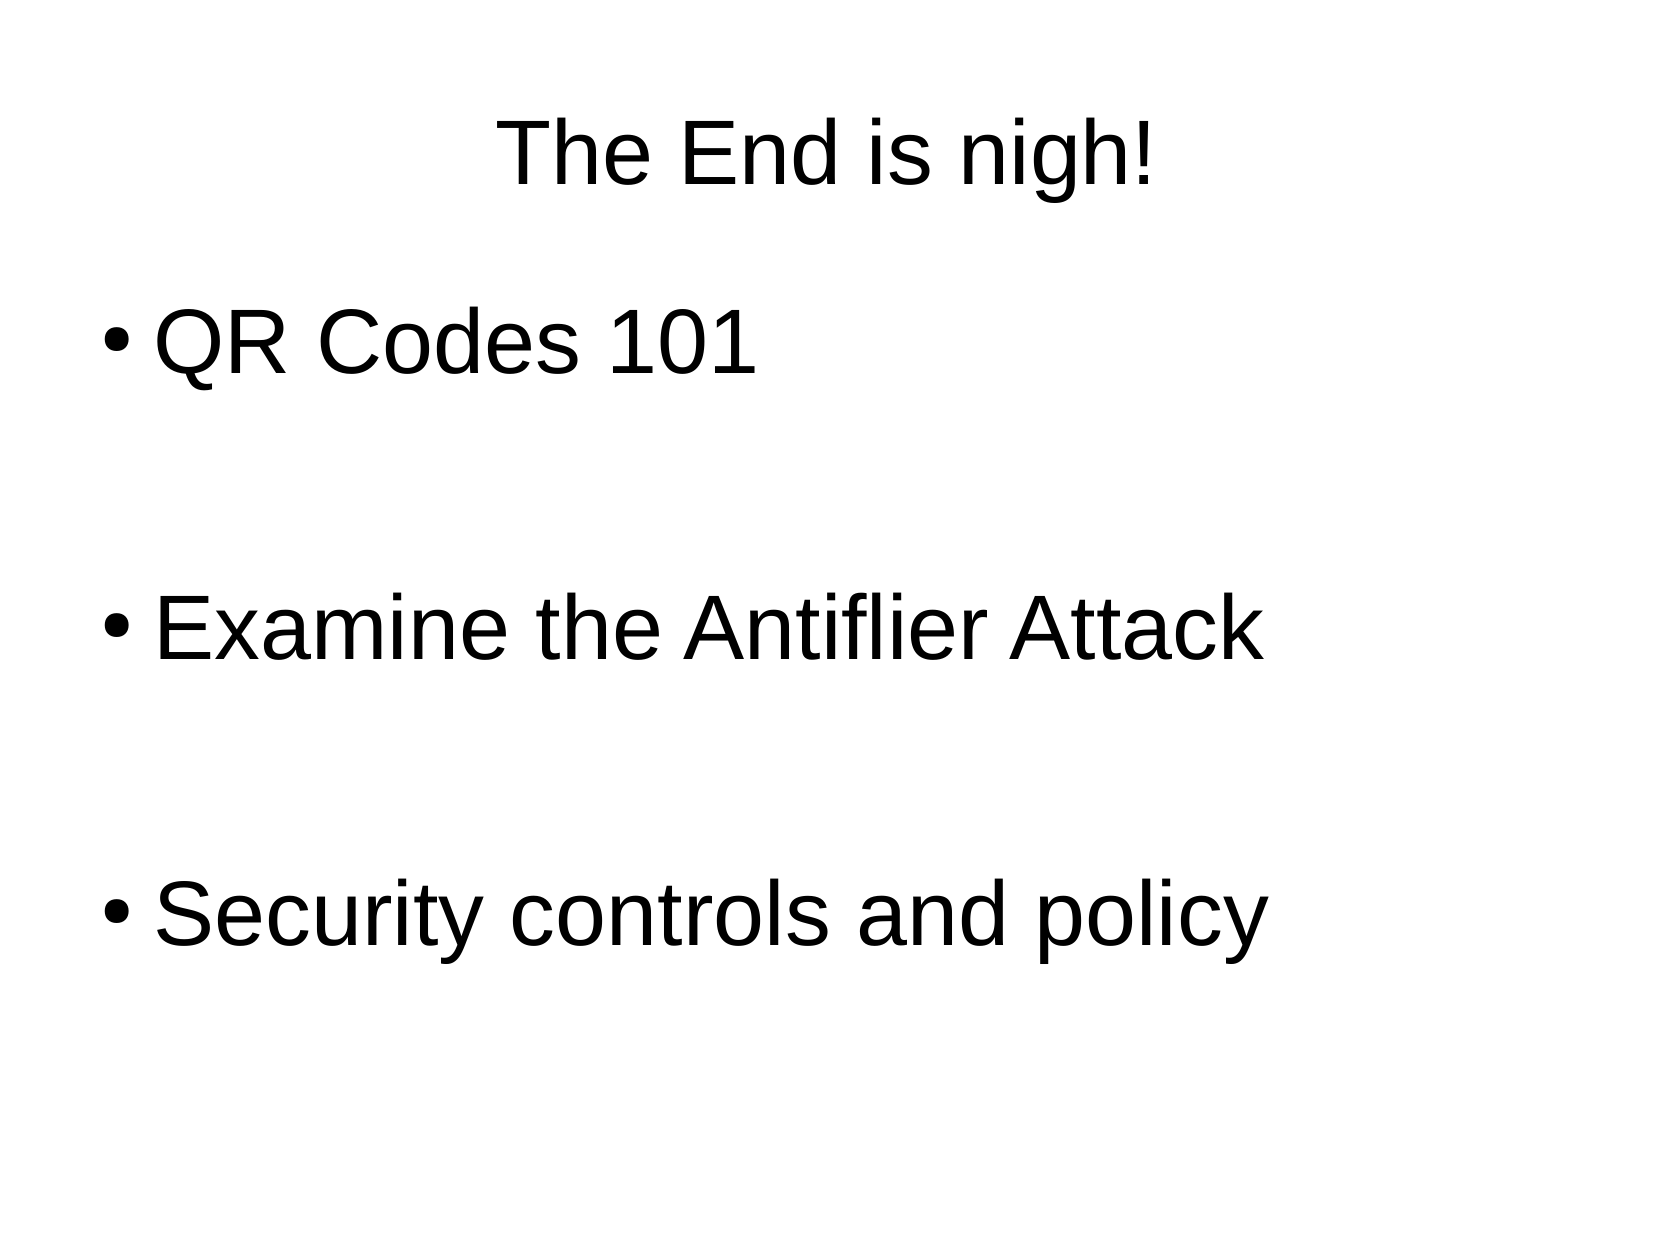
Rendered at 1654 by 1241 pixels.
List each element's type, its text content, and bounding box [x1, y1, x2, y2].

list QR Codes 101 Examine the Antiflier Attack Security controls and policy [82, 290, 1571, 1010]
title The End is nigh! [82, 49, 1571, 257]
